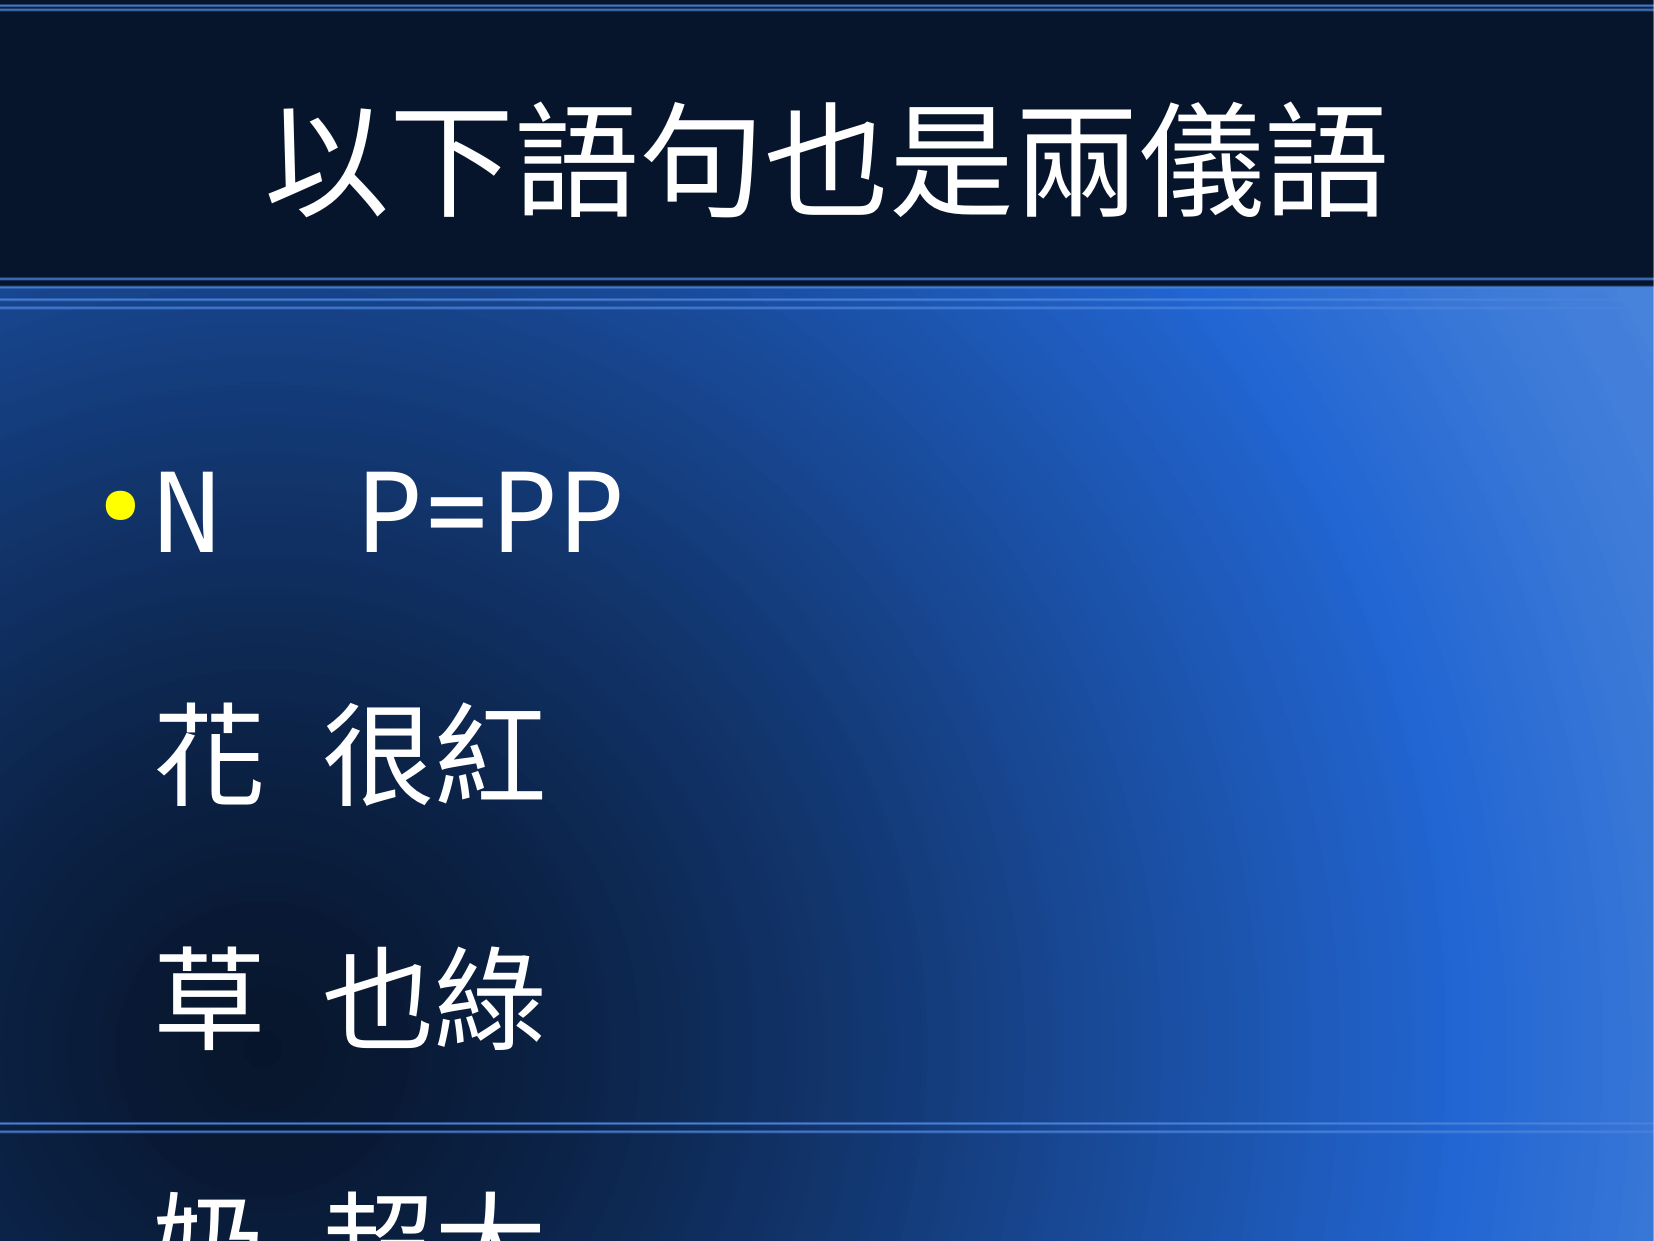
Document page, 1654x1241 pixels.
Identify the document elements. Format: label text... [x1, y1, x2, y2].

title 以下語句也是兩儀語 [82, 49, 1571, 257]
list N P=PP 花 很紅 草 也綠 奶 超大 [82, 355, 1571, 1241]
picture [0, 0, 1654, 1241]
